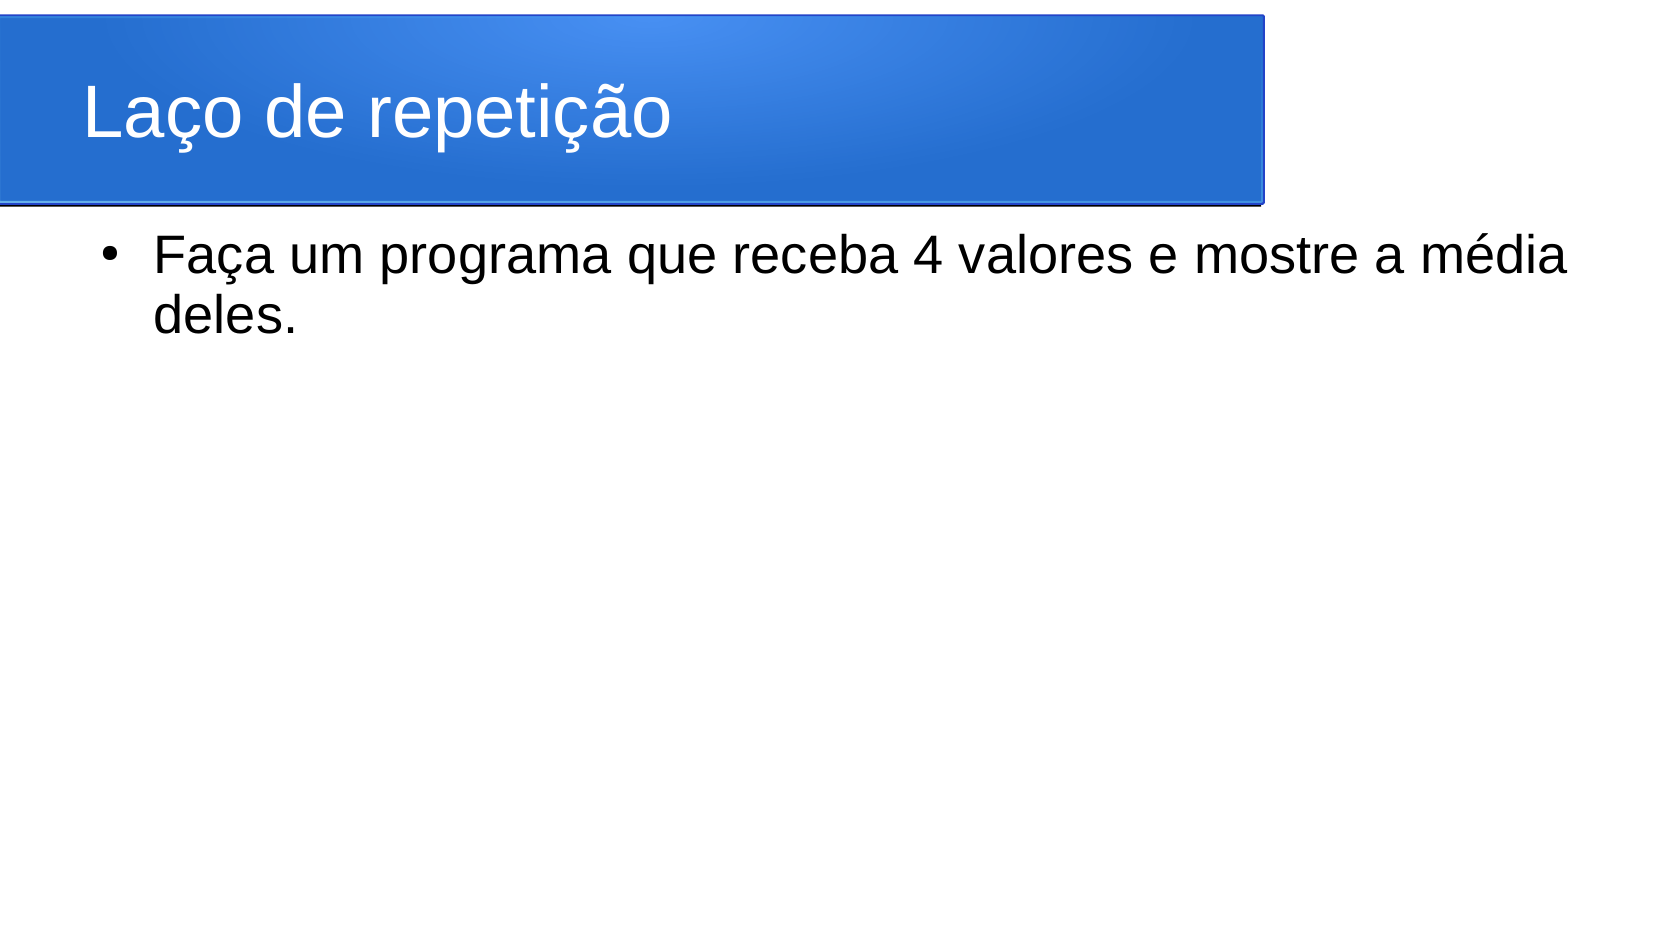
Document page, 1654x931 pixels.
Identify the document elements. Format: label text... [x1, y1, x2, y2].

list Faça um programa que receba 4 valores e mostre a média deles. [82, 224, 1571, 764]
title Laço de repetição [82, 35, 1235, 189]
